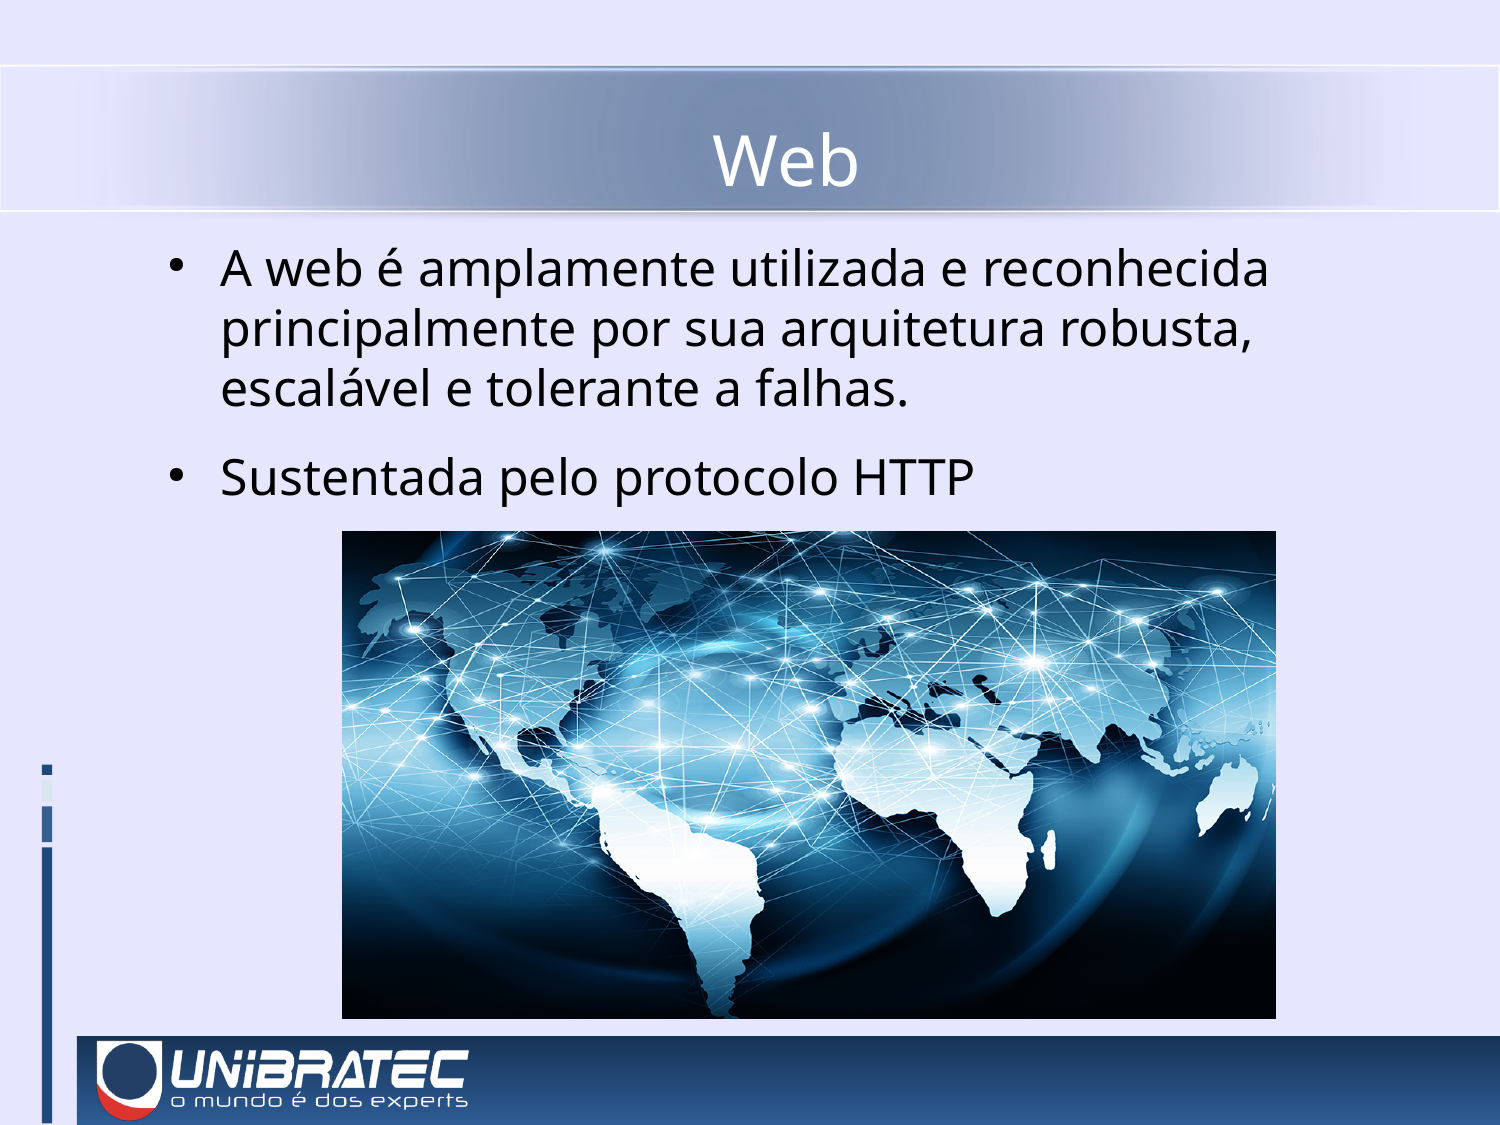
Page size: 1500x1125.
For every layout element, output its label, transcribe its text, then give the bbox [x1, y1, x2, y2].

picture [96, 1040, 469, 1121]
picture [0, 58, 1500, 227]
list A web é amplamente utilizada e reconhecida principalmente por sua arquitetura robusta, escalável e tolerante a falhas. Sustentada pelo protocolo HTTP [150, 236, 1441, 1028]
title Web [150, 84, 1424, 233]
picture [342, 531, 1276, 1019]
